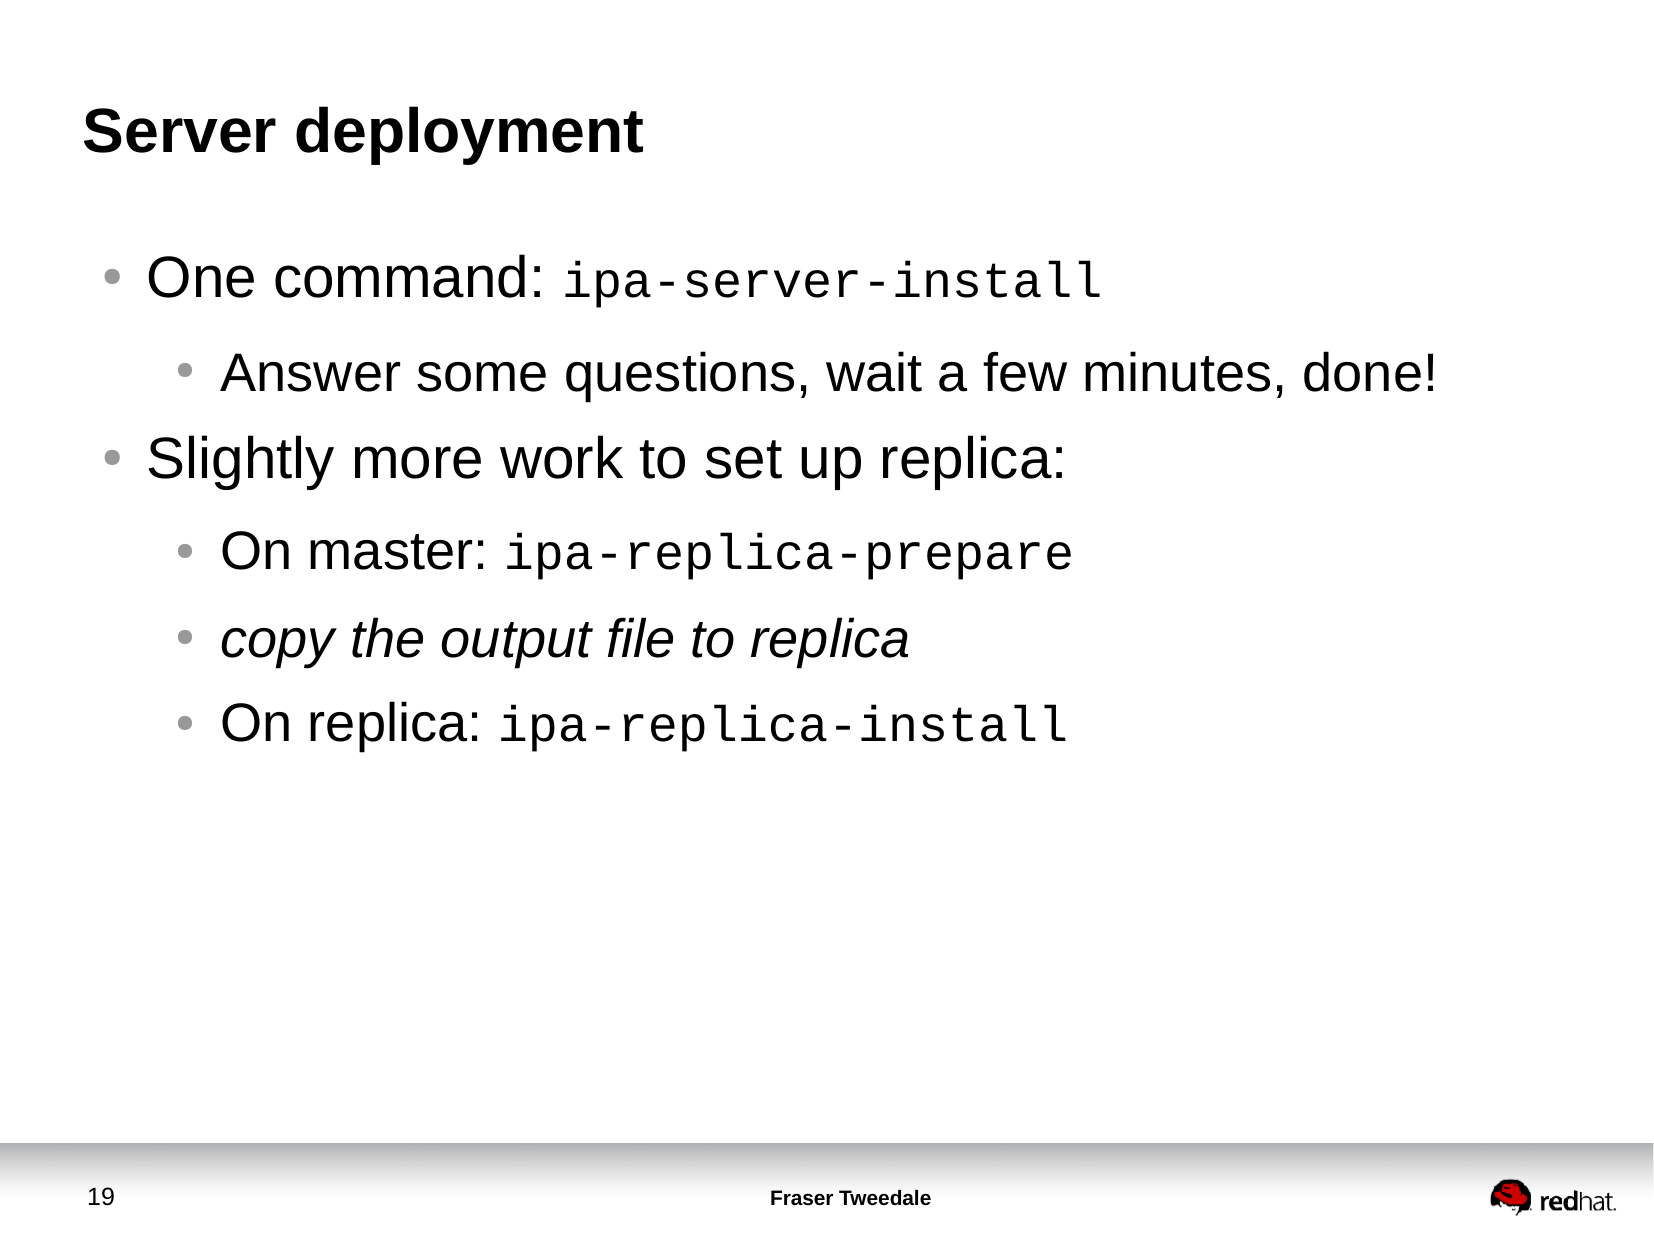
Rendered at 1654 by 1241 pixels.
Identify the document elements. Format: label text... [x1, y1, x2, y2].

title Server deployment [82, 37, 1571, 226]
list One command: ipa-server-install Answer some questions, wait a few minutes, done! Slightly more work to set up replica: On master: ipa-replica-prepare copy the output file to replica On replica: ipa-replica-install [86, 244, 1576, 1039]
picture [0, 1143, 1654, 1241]
